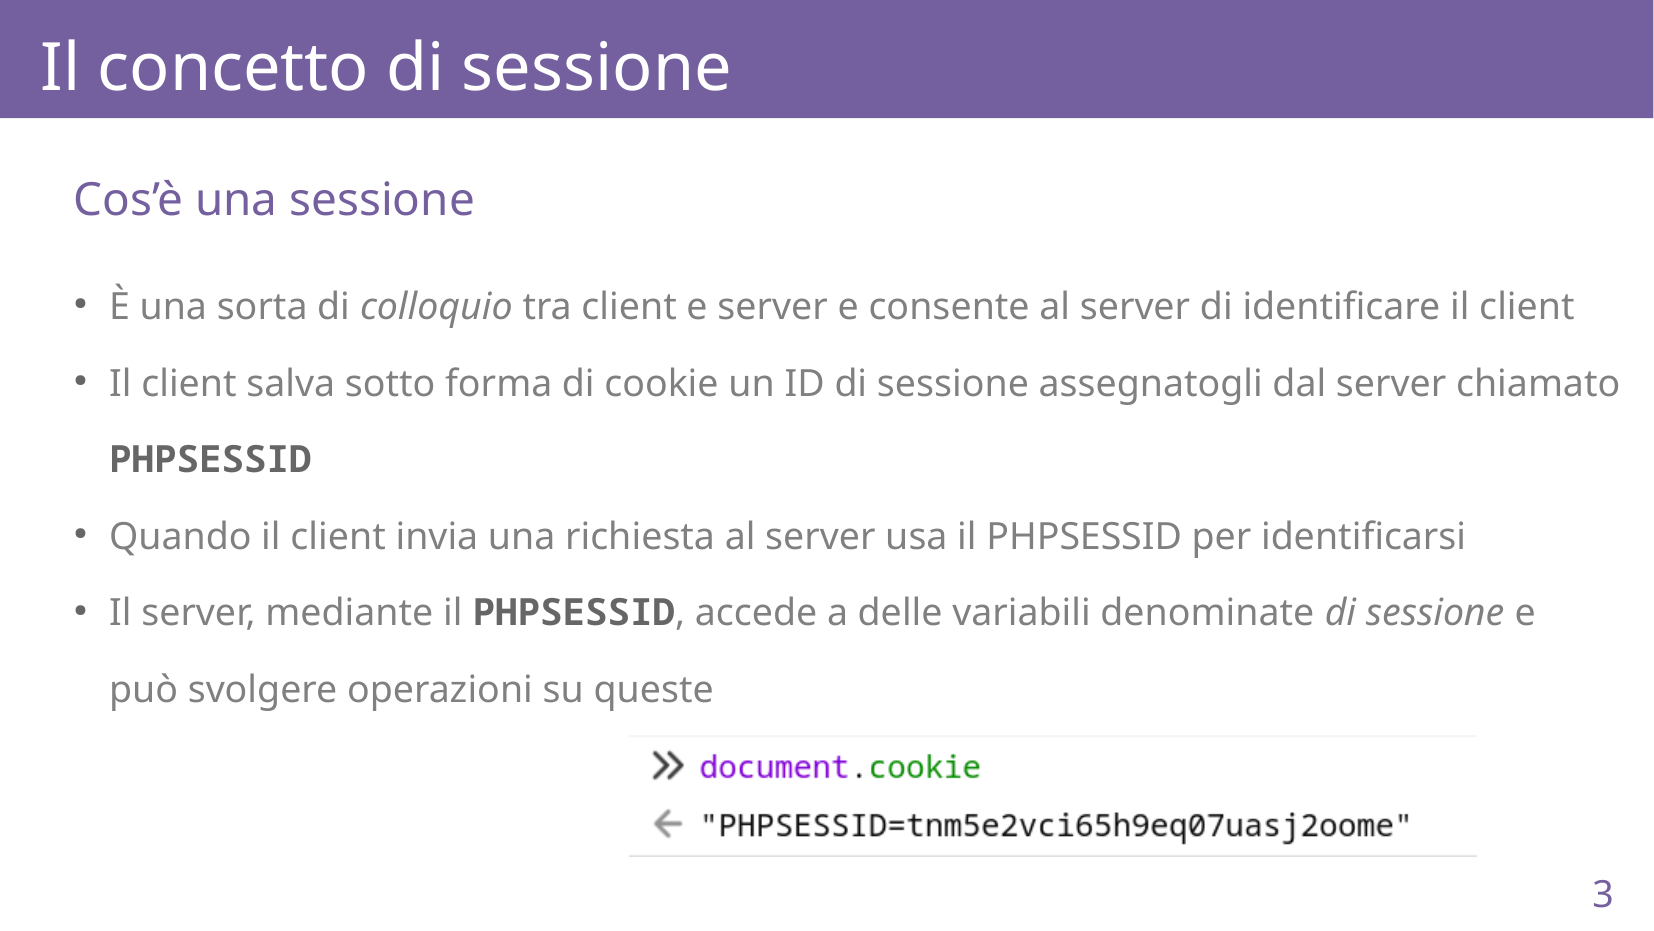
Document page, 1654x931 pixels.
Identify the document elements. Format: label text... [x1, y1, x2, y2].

text_box [0, 0, 1654, 119]
text_box <numero> [1510, 860, 1654, 931]
text_box Cos’è una sessione [59, 158, 1107, 229]
text_box È una sorta di colloquio tra client e server e consente al server di identificare il client Il client salva sotto forma di cookie un ID di sessione assegnatogli dal server chiamato PHPSESSID Quando il client invia una richiesta al server usa il PHPSESSID per identificarsi Il server, mediante il PHPSESSID, accede a delle variabili denominate di sessione e può svolgere operazioni su queste [59, 246, 1599, 667]
text_box Il concetto di sessione [25, 11, 942, 107]
picture [629, 734, 1477, 857]
